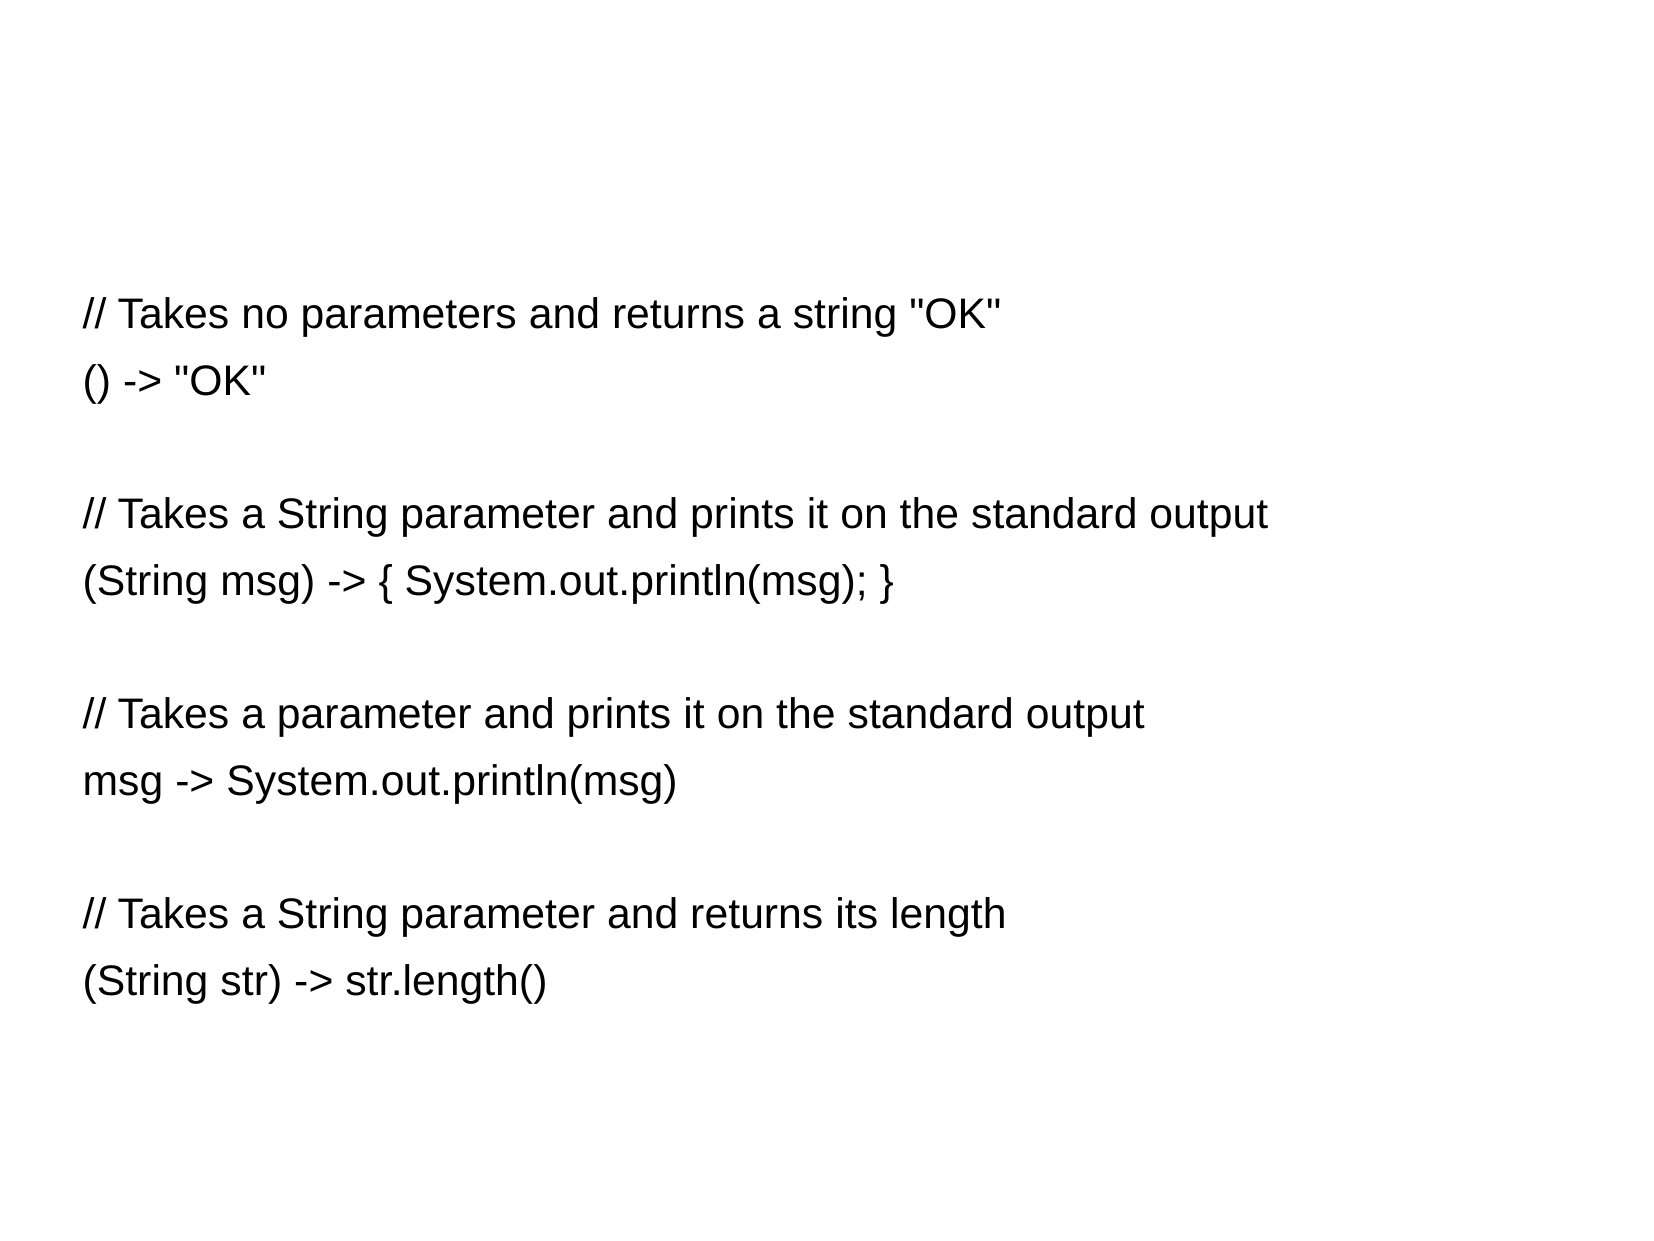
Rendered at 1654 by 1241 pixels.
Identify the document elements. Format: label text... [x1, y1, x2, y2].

list // Takes no parameters and returns a string "OK" () -> "OK" // Takes a String parameter and prints it on the standard output (String msg) -> { System.out.println(msg); } // Takes a parameter and prints it on the standard output msg -> System.out.println(msg) // Takes a String parameter and returns its length (String str) -> str.length() [82, 290, 1571, 1010]
